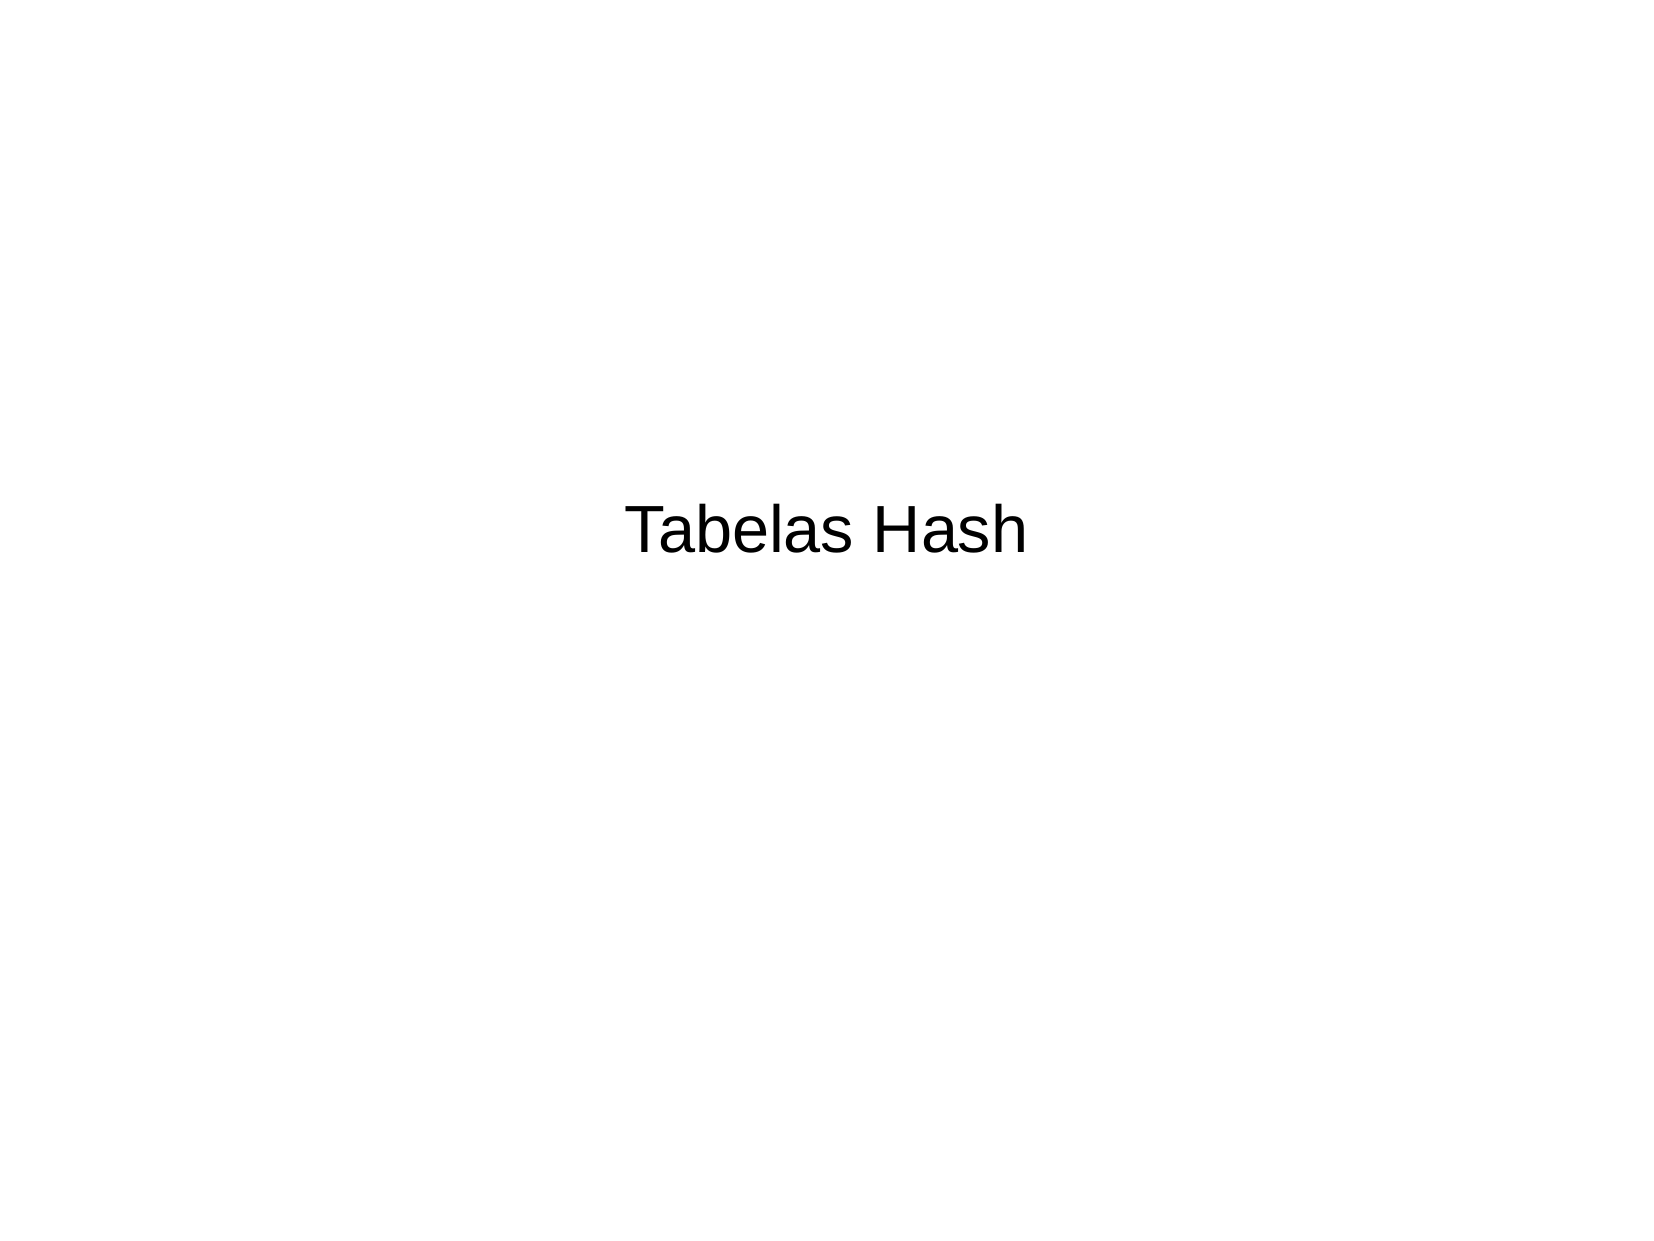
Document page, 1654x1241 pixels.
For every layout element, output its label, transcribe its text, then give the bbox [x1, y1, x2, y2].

subtitle Tabelas Hash [82, 49, 1571, 1010]
